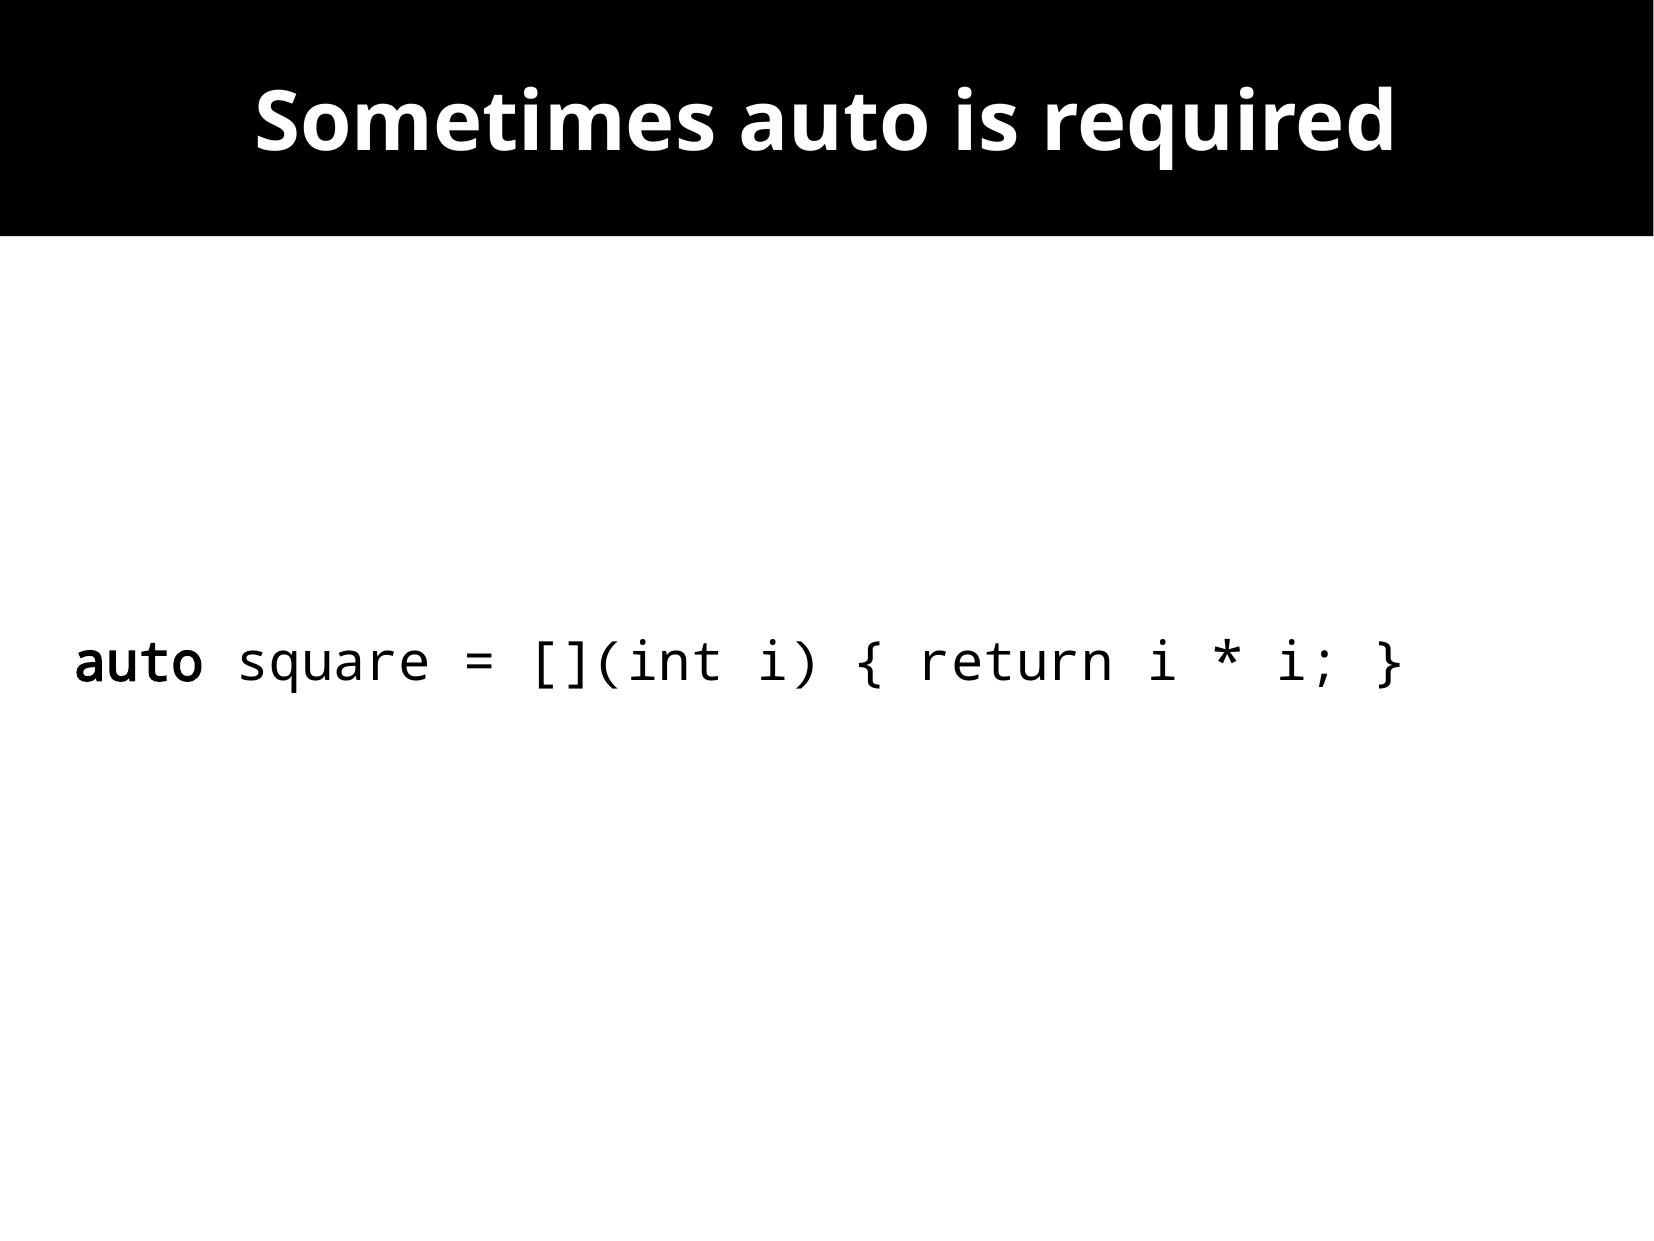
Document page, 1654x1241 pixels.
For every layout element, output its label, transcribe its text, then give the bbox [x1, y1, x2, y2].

subtitle Sometimes auto is required [0, 0, 1654, 237]
text_box auto square = [](int i) { return i * i; } [59, 275, 1619, 1193]
